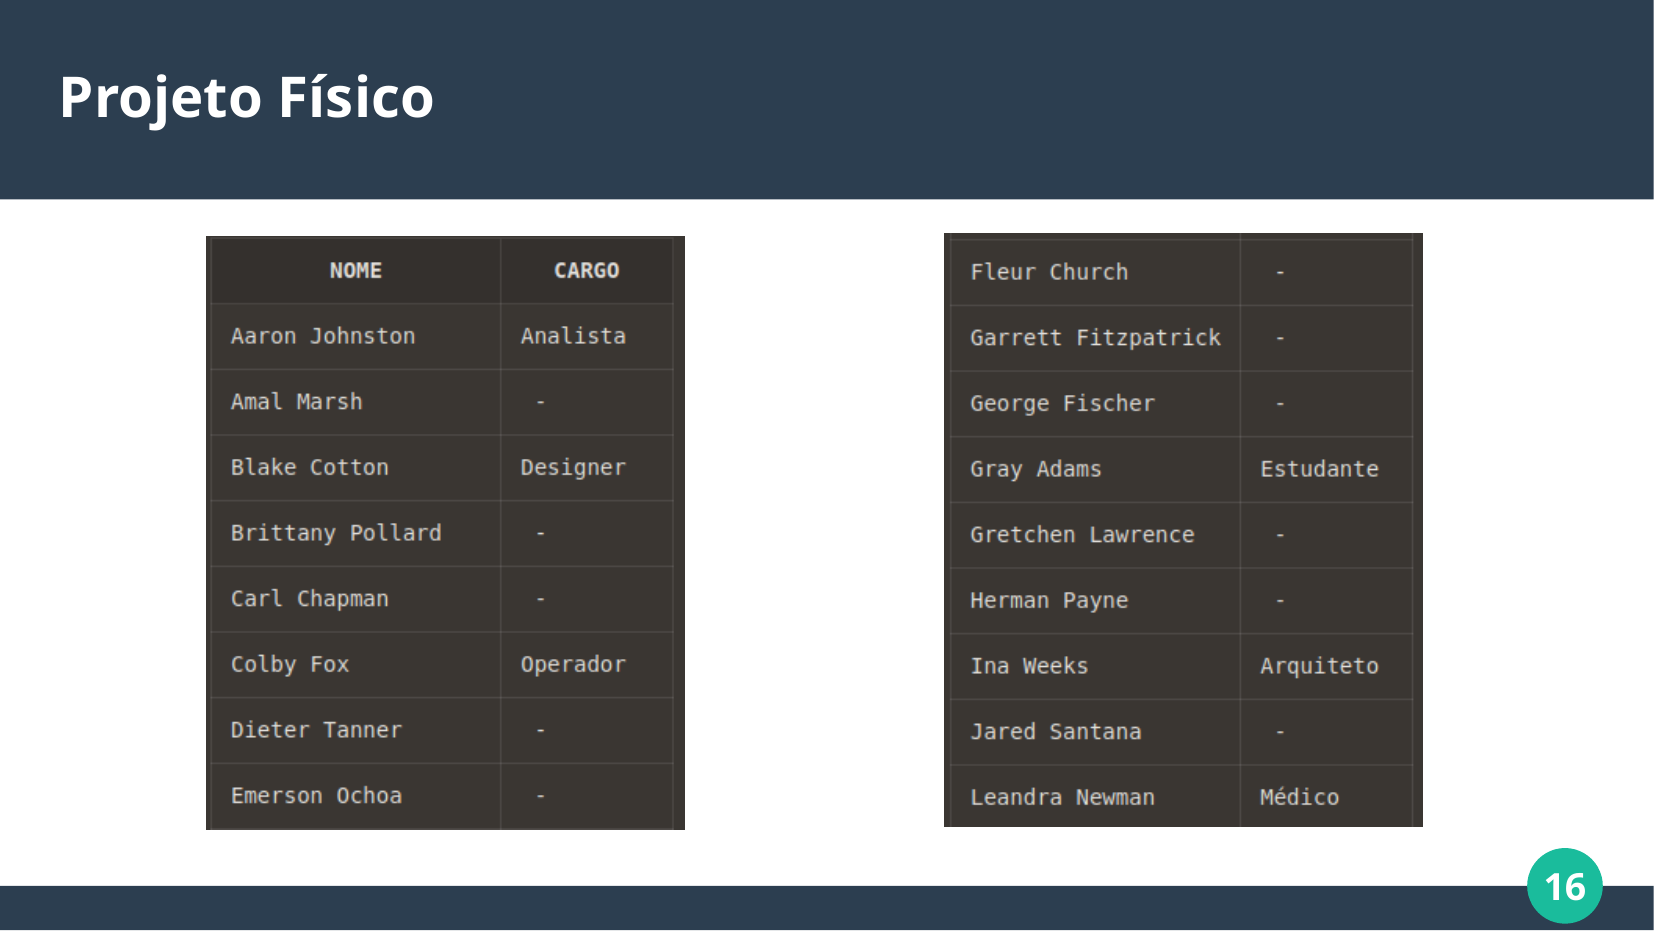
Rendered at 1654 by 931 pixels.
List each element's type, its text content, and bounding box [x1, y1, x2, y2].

picture [206, 236, 685, 830]
list [59, 206, 1595, 864]
picture [944, 233, 1423, 827]
title Projeto Físico [59, 37, 1595, 156]
